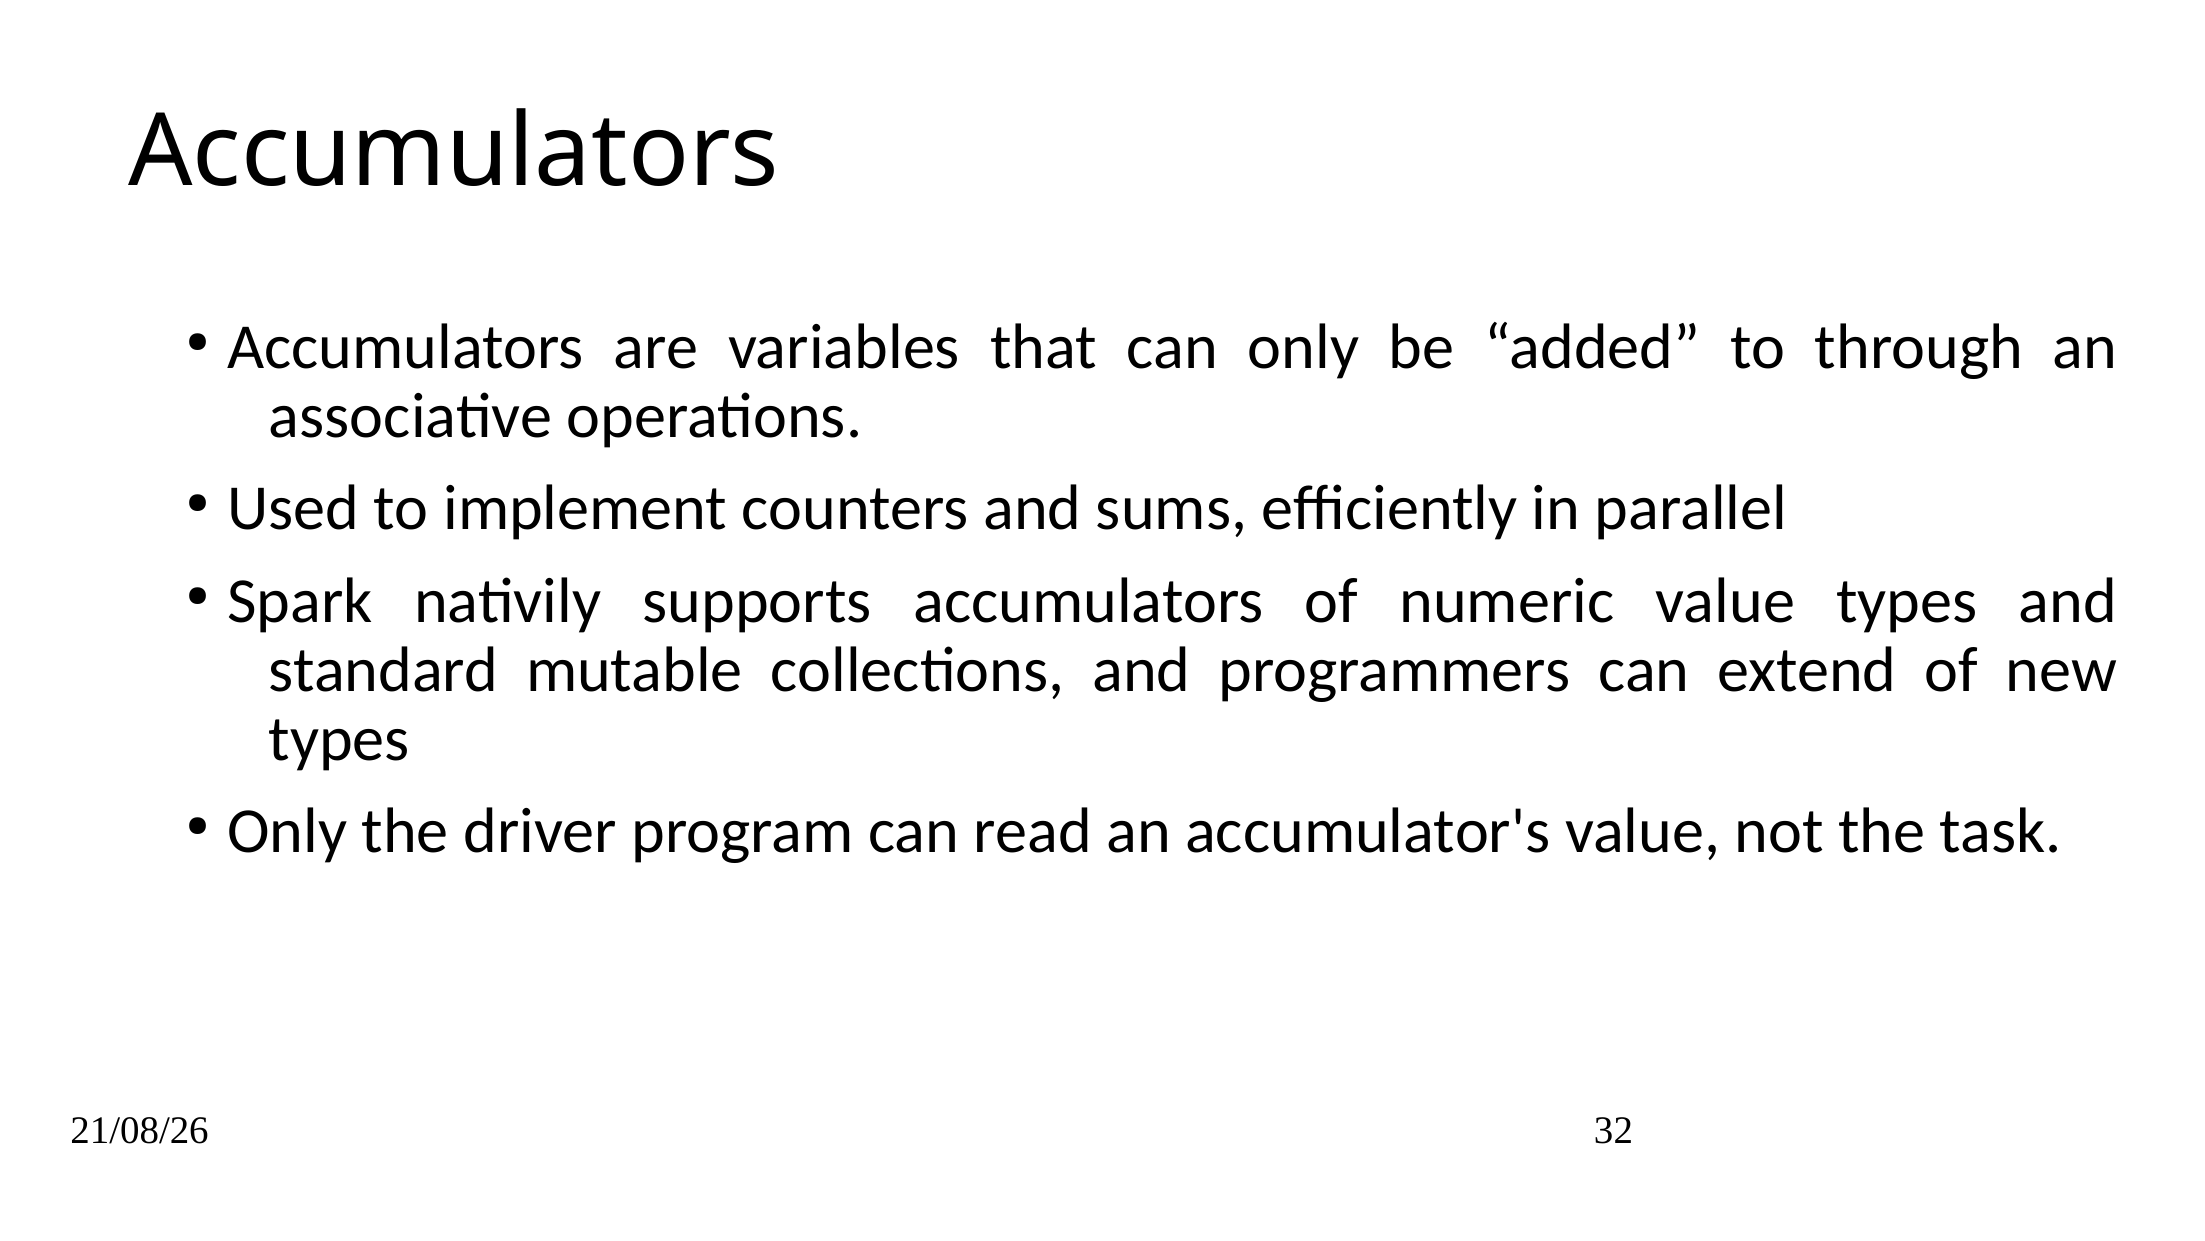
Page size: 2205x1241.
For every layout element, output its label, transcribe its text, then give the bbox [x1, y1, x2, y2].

text_box [1593, 1137, 2108, 1219]
text_box 25-11-2022 [70, 1104, 585, 1219]
list Accumulators are variables that can only be “added” to through an associative operations. Used to implement counters and sums, efficiently in parallel Spark nativily supports accumulators of numeric value types and standard mutable collections, and programmers can extend of new types Only the driver program can read an accumulator's value, not the task. [171, 305, 2135, 1137]
title Accumulators [113, 49, 1985, 257]
